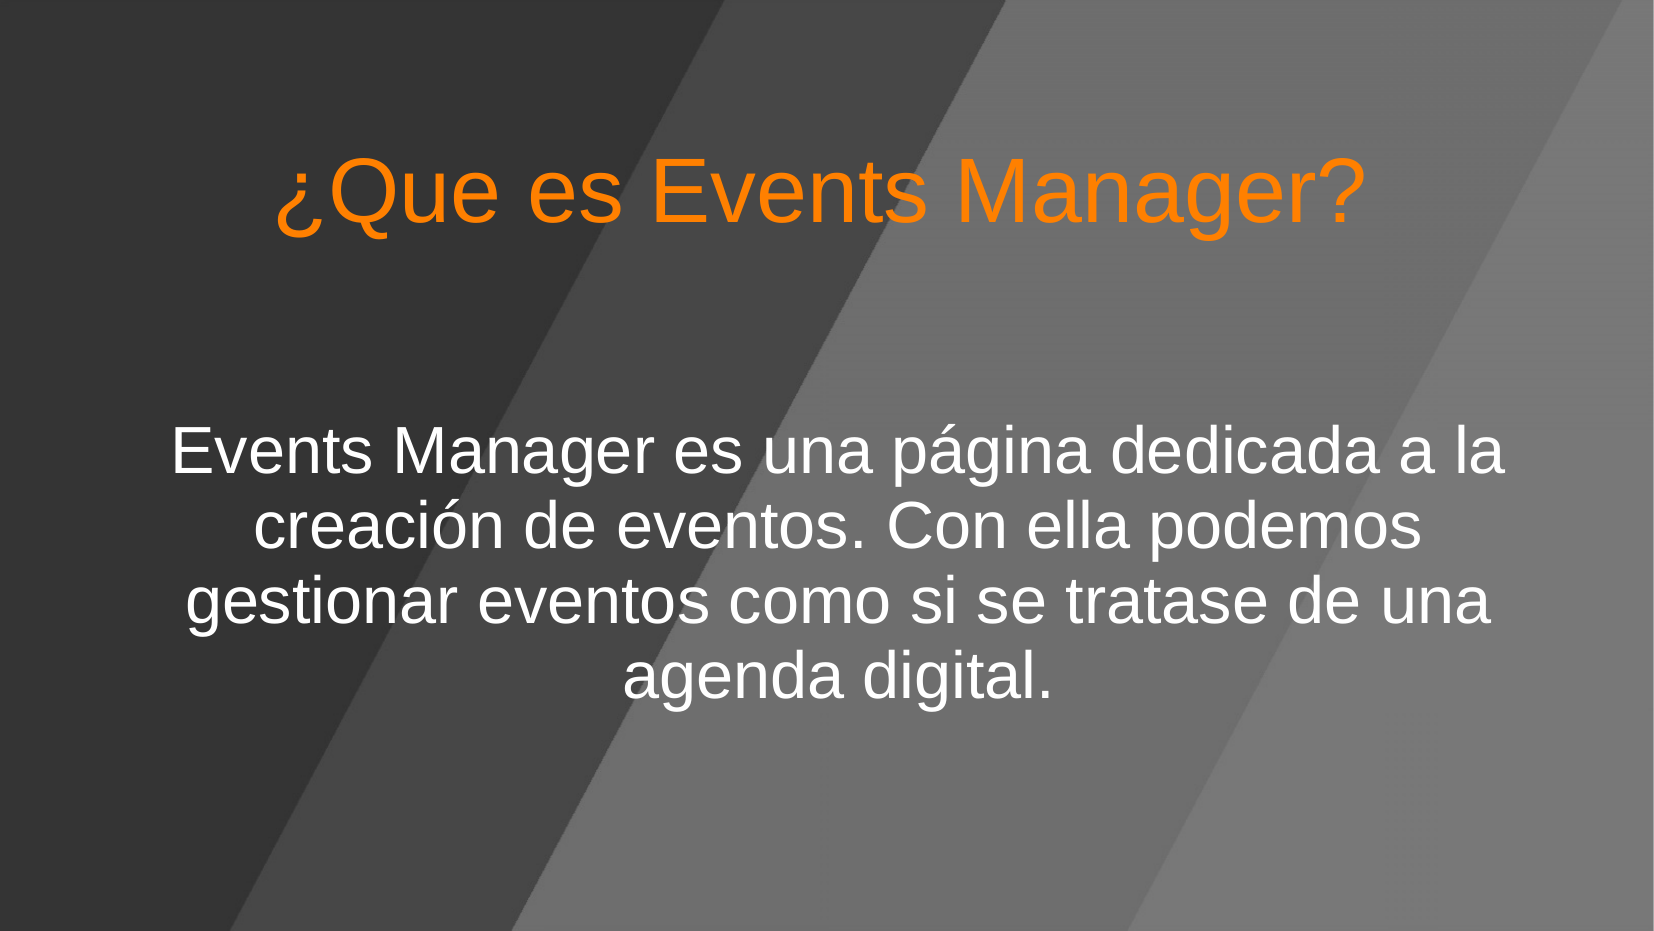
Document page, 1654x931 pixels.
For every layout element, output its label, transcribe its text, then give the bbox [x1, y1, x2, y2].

subtitle Events Manager es una página dedicada a la creación de eventos. Con ella podemos gestionar eventos como si se tratase de una agenda digital. [76, 293, 1565, 833]
title ¿Que es Events Manager? [76, 112, 1565, 269]
picture [0, 0, 1654, 931]
